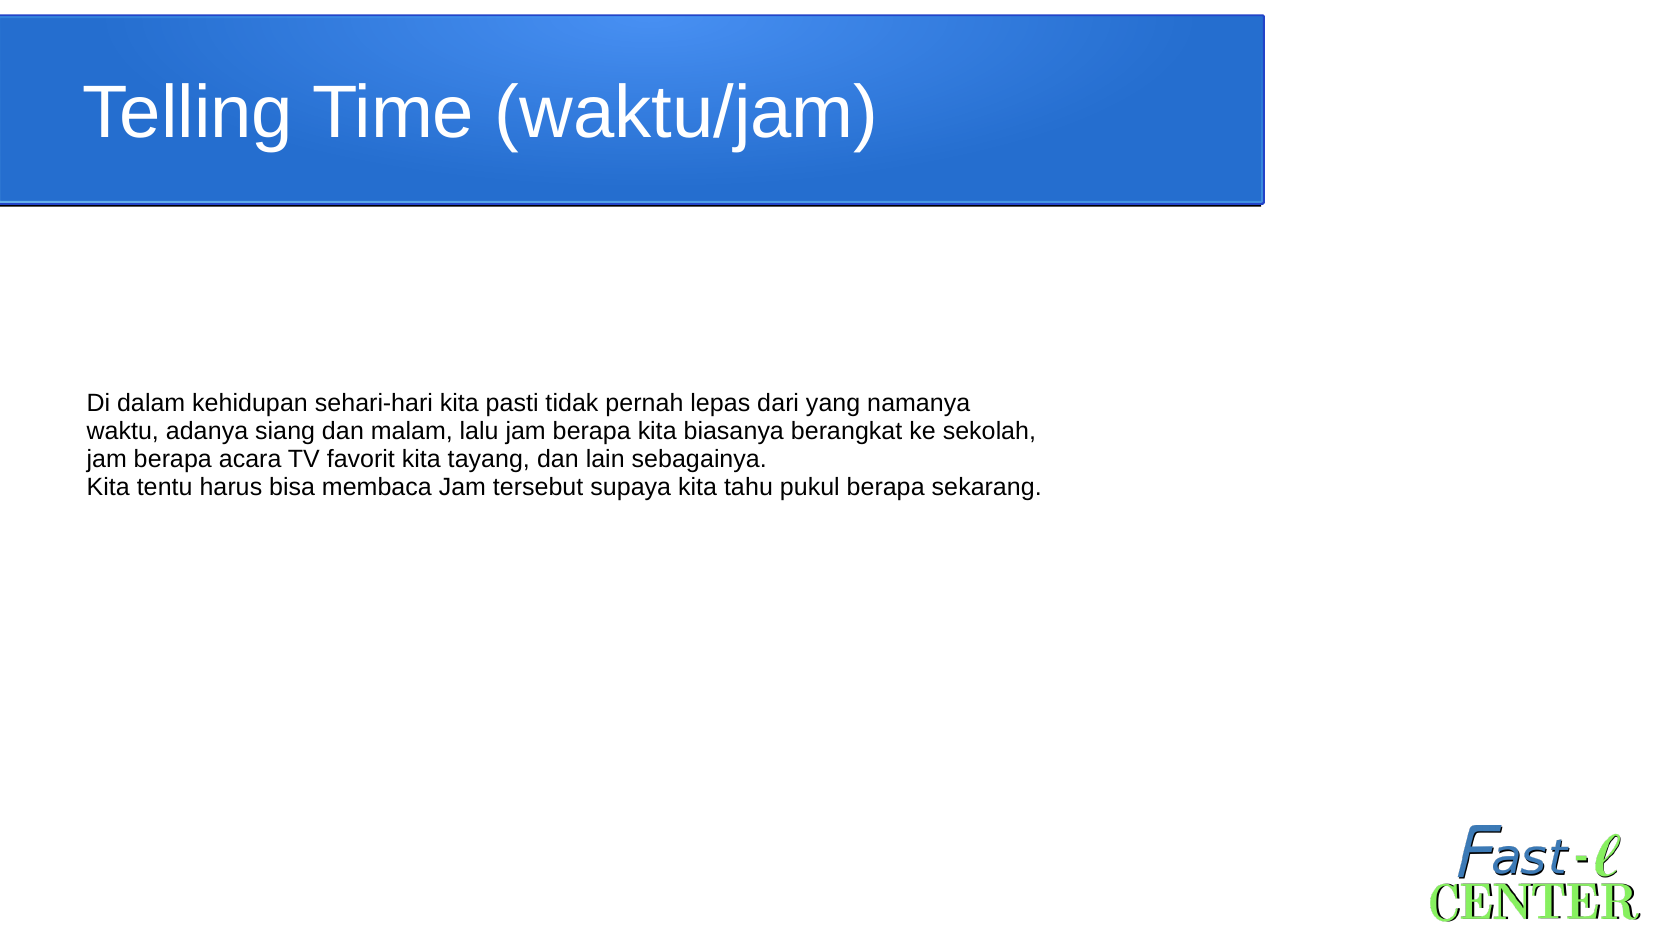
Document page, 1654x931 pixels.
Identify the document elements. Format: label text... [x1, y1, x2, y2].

text_box Di dalam kehidupan sehari-hari kita pasti tidak pernah lepas dari yang namanya waktu, adanya siang dan malam, lalu jam berapa kita biasanya berangkat ke sekolah, jam berapa acara TV favorit kita tayang, dan lain sebagainya. Kita tentu harus bisa membaca Jam tersebut supaya kita tahu pukul berapa sekarang. [71, 381, 1062, 508]
title Telling Time (waktu/jam) [82, 35, 1235, 189]
picture [1430, 825, 1641, 924]
